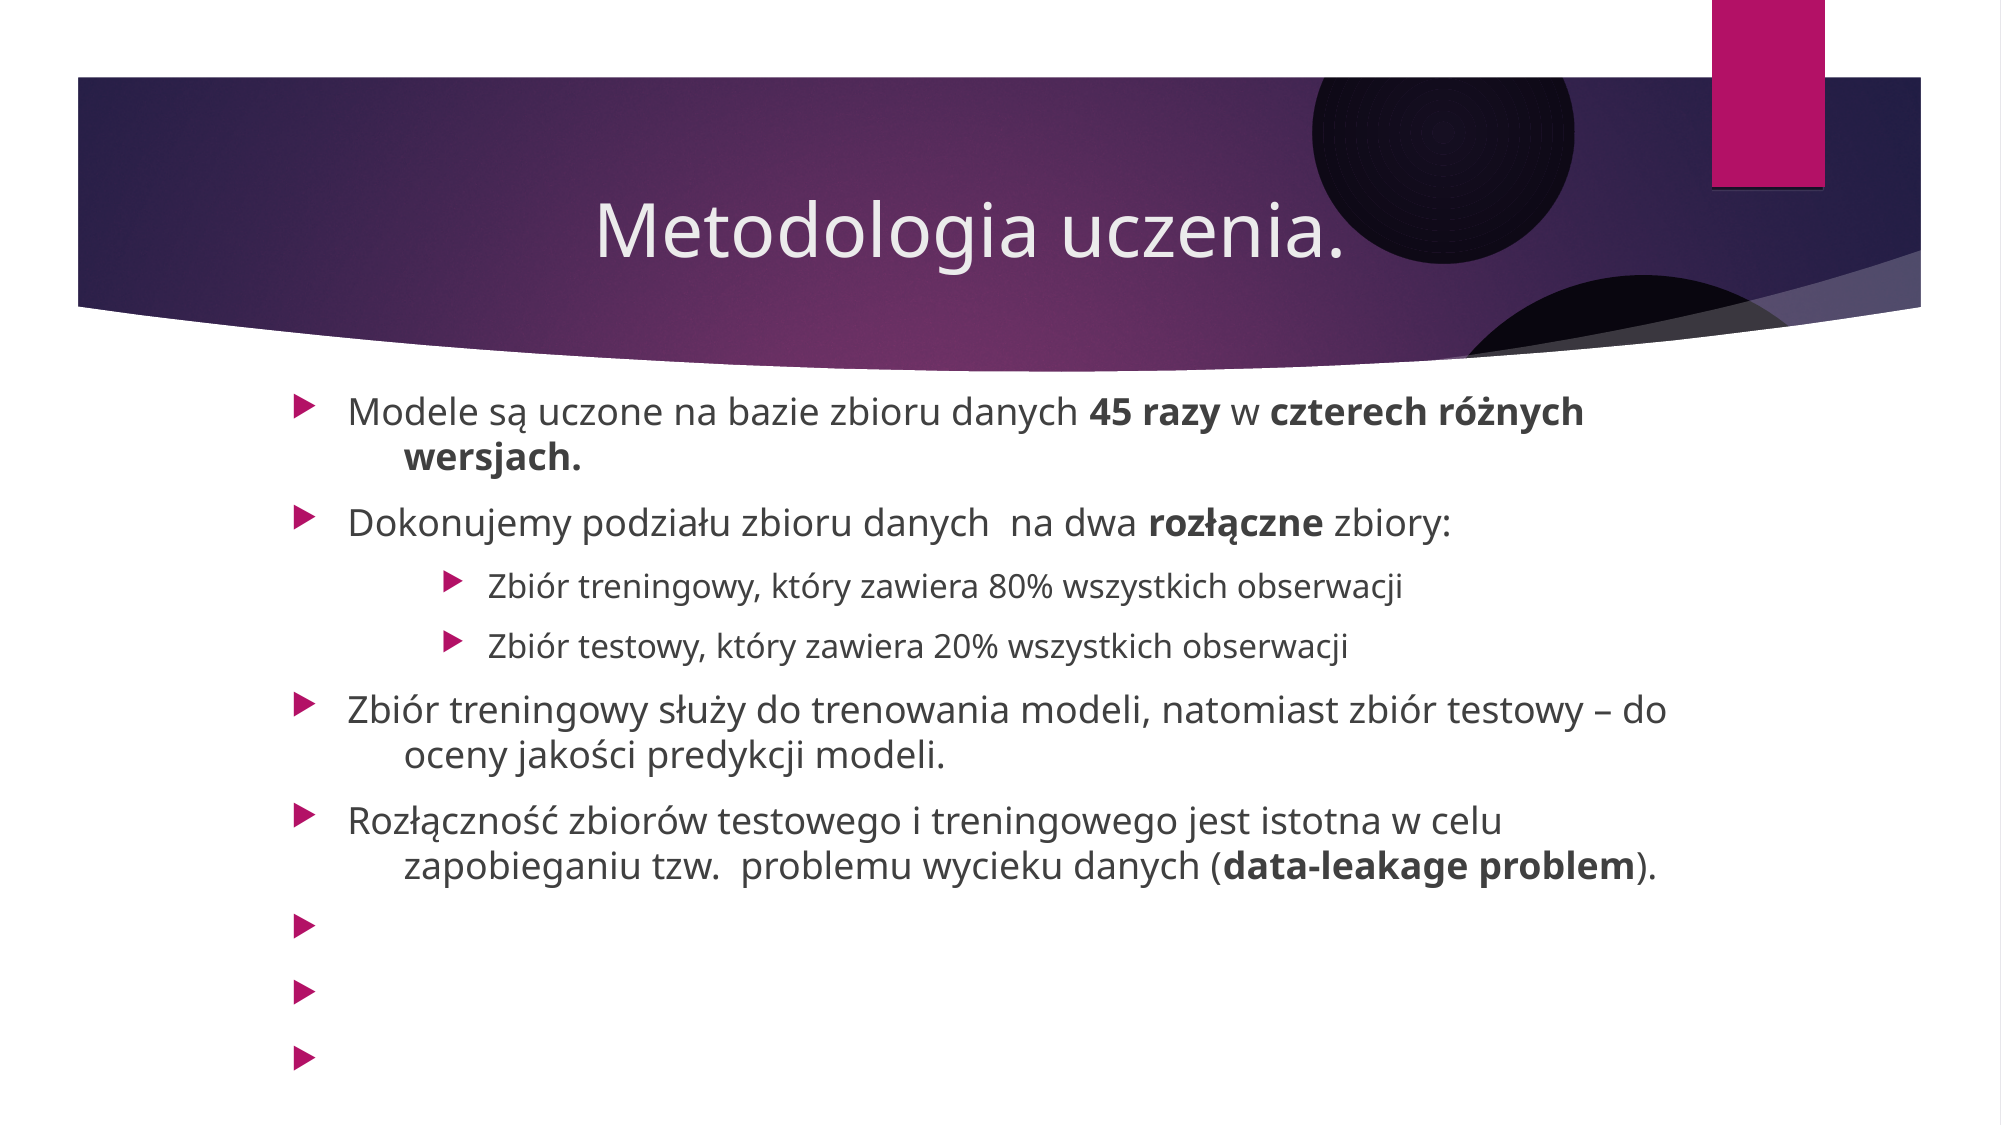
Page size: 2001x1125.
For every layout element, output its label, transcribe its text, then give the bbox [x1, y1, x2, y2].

title Metodologia uczenia. [578, 169, 1422, 286]
list Modele są uczone na bazie zbioru danych 45 razy w czterech różnych wersjach. Dokonujemy podziału zbioru danych na dwa rozłączne zbiory: Zbiór treningowy, który zawiera 80% wszystkich obserwacji Zbiór testowy, który zawiera 20% wszystkich obserwacji Zbiór treningowy służy do trenowania modeli, natomiast zbiór testowy – do oceny jakości predykcji modeli. Rozłączność zbiorów testowego i treningowego jest istotna w celu zapobieganiu tzw. problemu wycieku danych (data-leakage problem). [276, 380, 1724, 1000]
